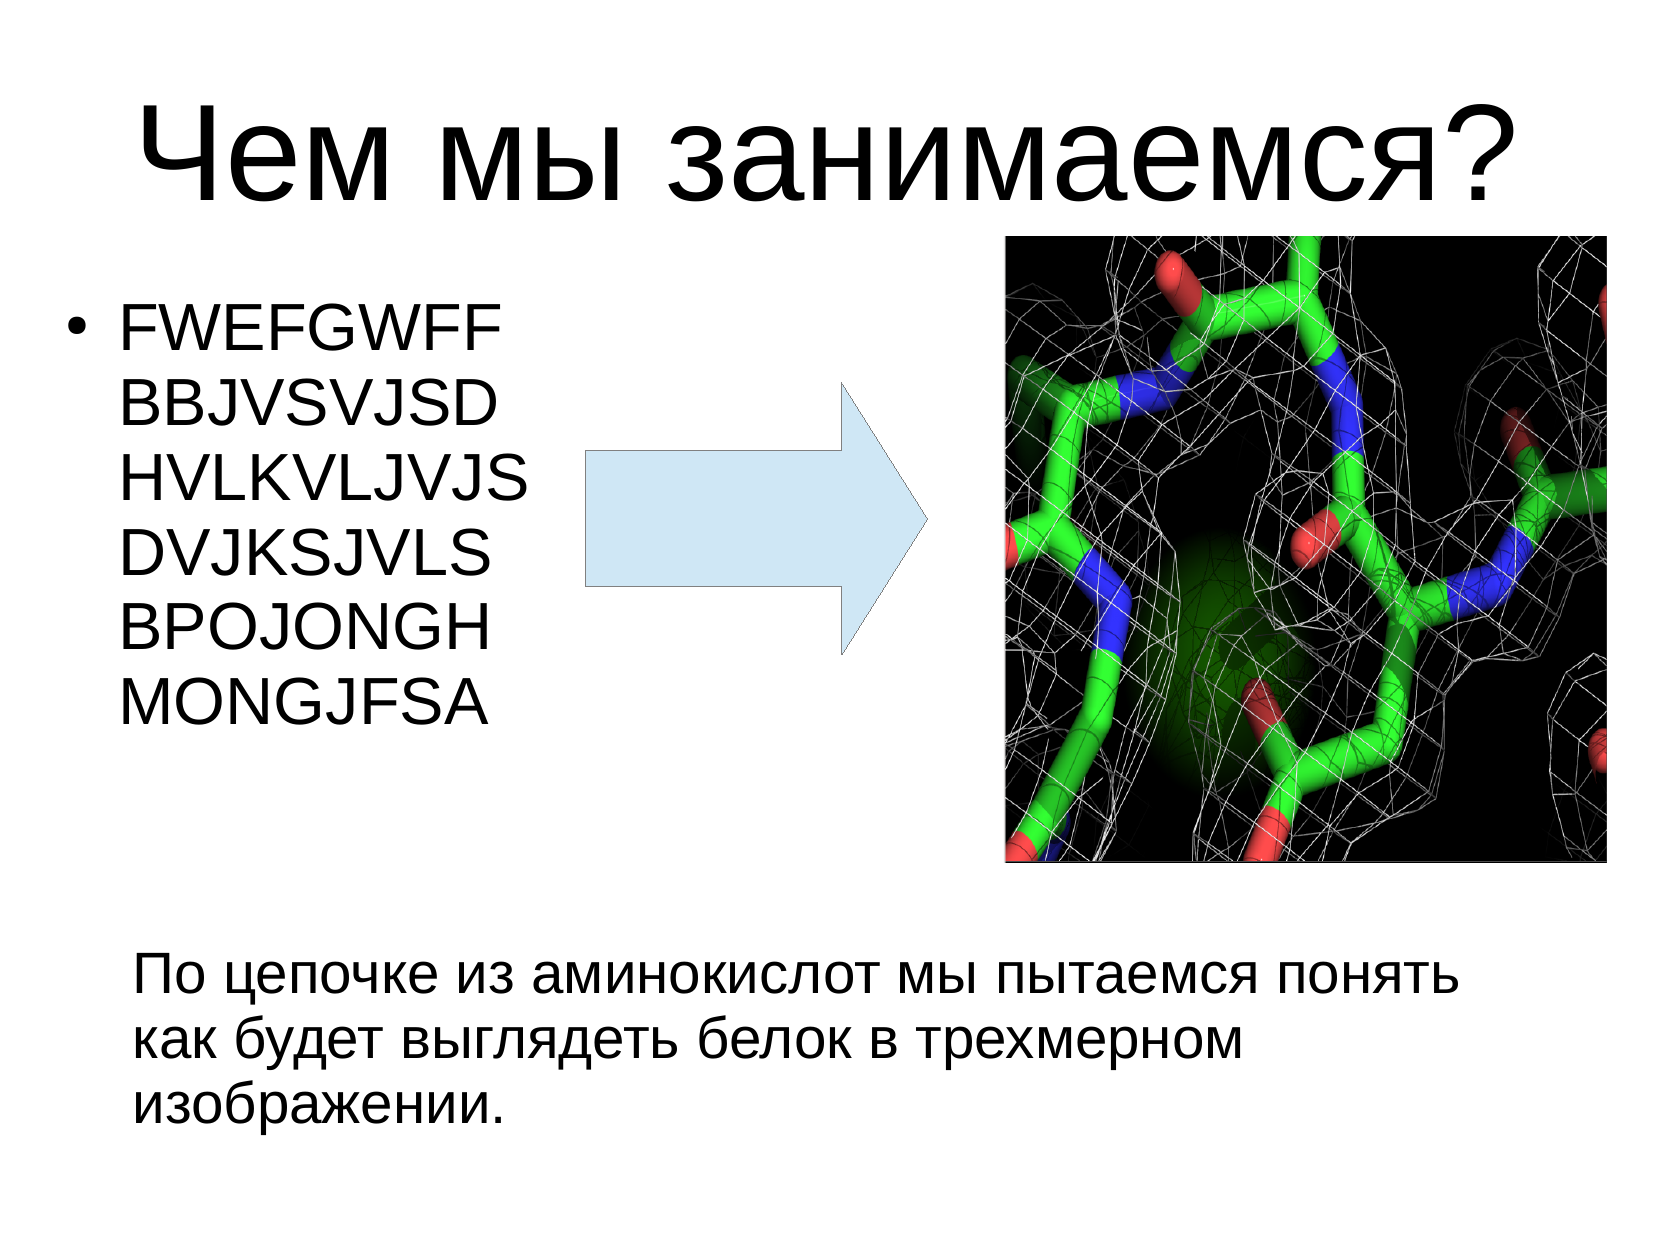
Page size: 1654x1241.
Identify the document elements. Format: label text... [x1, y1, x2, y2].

title Чем мы занимаемся? [82, 49, 1571, 257]
text_box По цепочке из аминокислот мы пытаемся понять как будет выглядеть белок в трехмерном изображении. [118, 933, 1524, 1143]
picture [1003, 236, 1607, 863]
list FWEFGWFFBBJVSVJSDHVLKVLJVJSDVJKSJVLSBPOJONGHMONGJFSA [47, 290, 532, 957]
text_box [585, 382, 928, 655]
